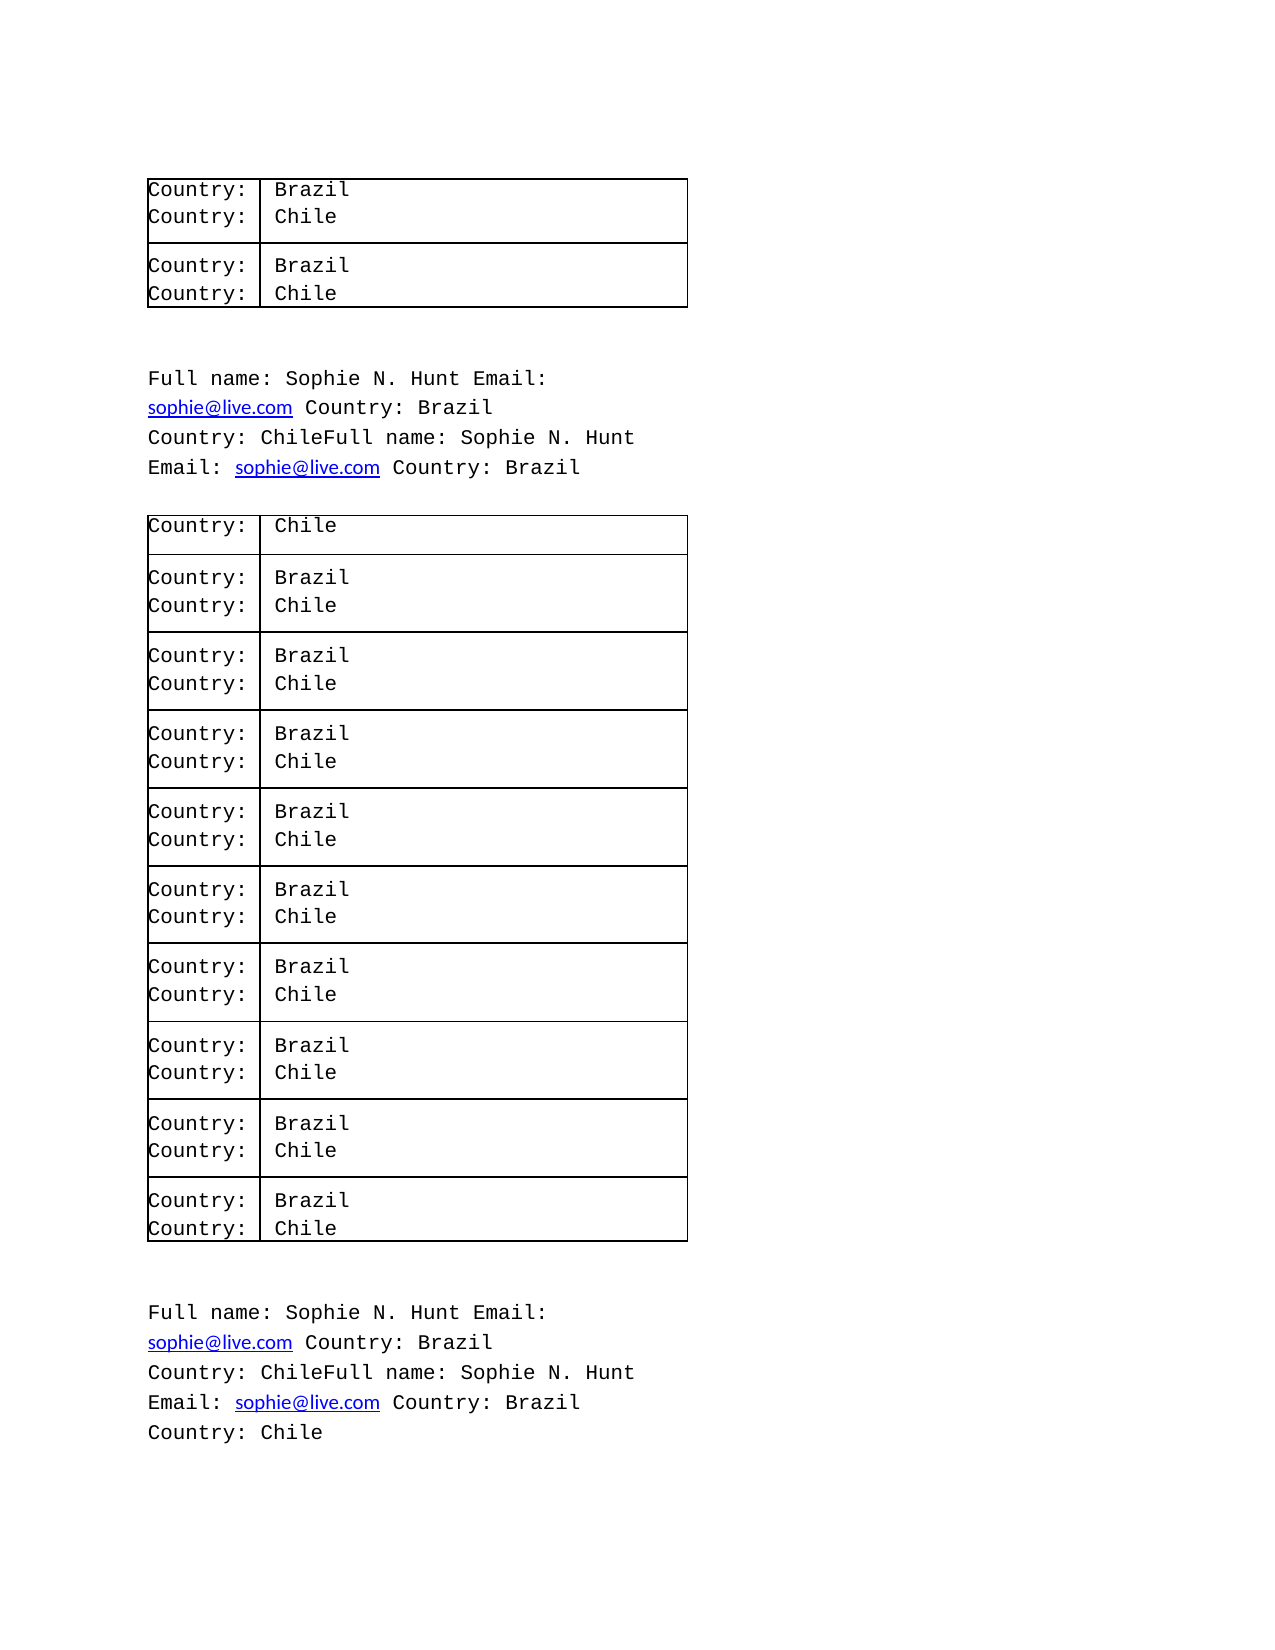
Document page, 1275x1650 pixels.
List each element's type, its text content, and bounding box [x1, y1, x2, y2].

table_cell Brazil Chile [261, 789, 687, 865]
table_cell Country: Country: [149, 244, 259, 306]
table_header Country: Country: [149, 180, 259, 242]
table_cell Brazil Chile [261, 244, 687, 306]
table_cell Country: Country: [149, 1022, 259, 1098]
table_header Country: [149, 516, 259, 554]
text_box Full name: Sophie N. Hunt Email: sophie@live.com Country: Brazil Country: ChileFull name: Sophie N. Hunt Email: sophie@live.com Country: Brazil [147, 359, 688, 515]
table_cell Country: Country: [149, 789, 259, 865]
table_cell Country: Country: [149, 1178, 259, 1240]
table_cell Country: Country: [149, 555, 259, 631]
table_cell Brazil Chile [261, 1100, 687, 1176]
table_cell Country: Country: [149, 867, 259, 942]
table_cell Brazil Chile [261, 1022, 687, 1098]
text_box Full name: Sophie N. Hunt Email: sophie@live.com Country: Brazil Country: ChileFull name: Sophie N. Hunt Email: sophie@live.com Country: Brazil Country: Chile [147, 1293, 688, 1476]
table_cell Brazil Chile [261, 944, 687, 1021]
table_cell Country: Country: [149, 1100, 259, 1176]
table_cell Brazil Chile [261, 867, 687, 942]
table_cell Country: Country: [149, 711, 259, 787]
table_cell Country: Country: [149, 633, 259, 709]
table_cell Country: Country: [149, 944, 259, 1021]
table_header Brazil Chile [261, 180, 687, 242]
table_cell Brazil Chile [261, 1178, 687, 1240]
table_header Chile [261, 516, 687, 554]
table_cell Brazil Chile [261, 633, 687, 709]
table_cell Brazil Chile [261, 555, 687, 631]
table_cell Brazil Chile [261, 711, 687, 787]
